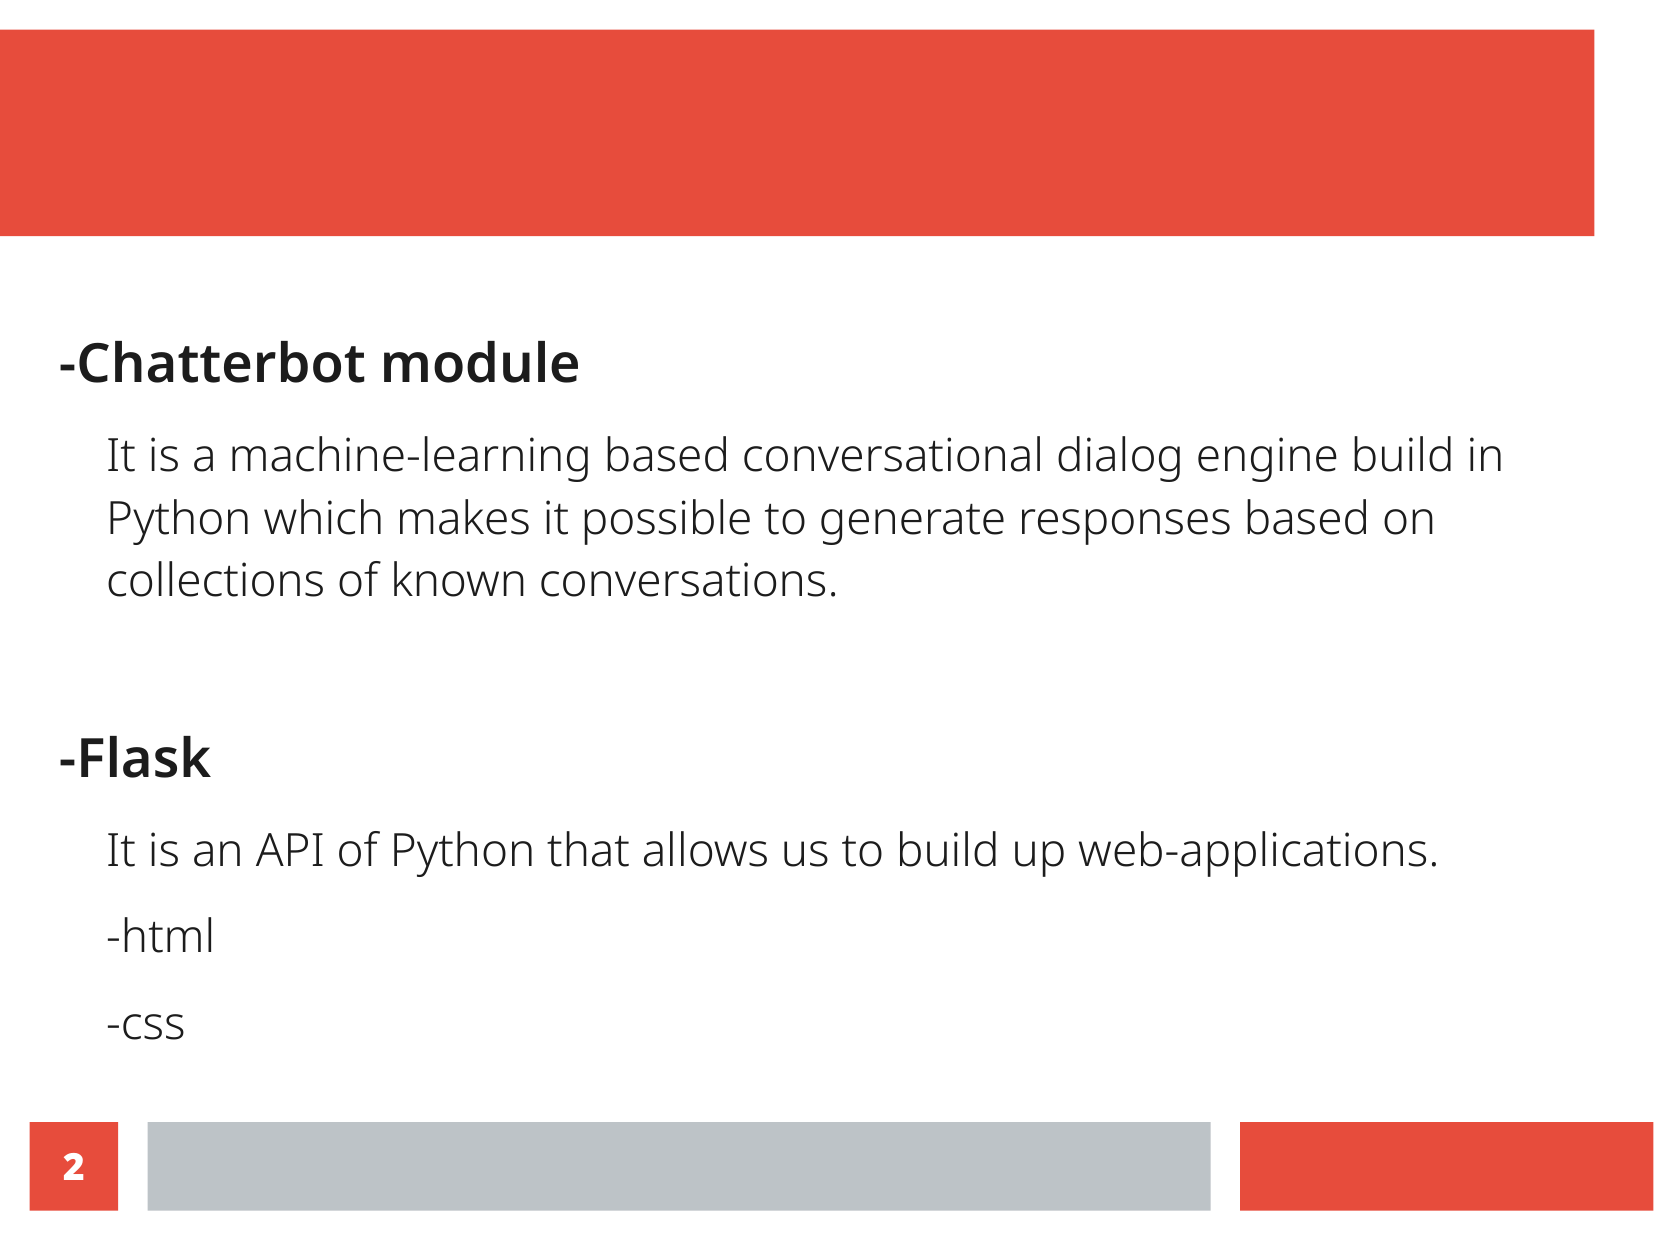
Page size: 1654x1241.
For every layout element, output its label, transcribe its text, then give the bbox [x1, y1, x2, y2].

list -Chatterbot module It is a machine-learning based conversational dialog engine build in Python which makes it possible to generate responses based on collections of known conversations. -Flask It is an API of Python that allows us to build up web-applications. -html -css [59, 324, 1565, 1093]
